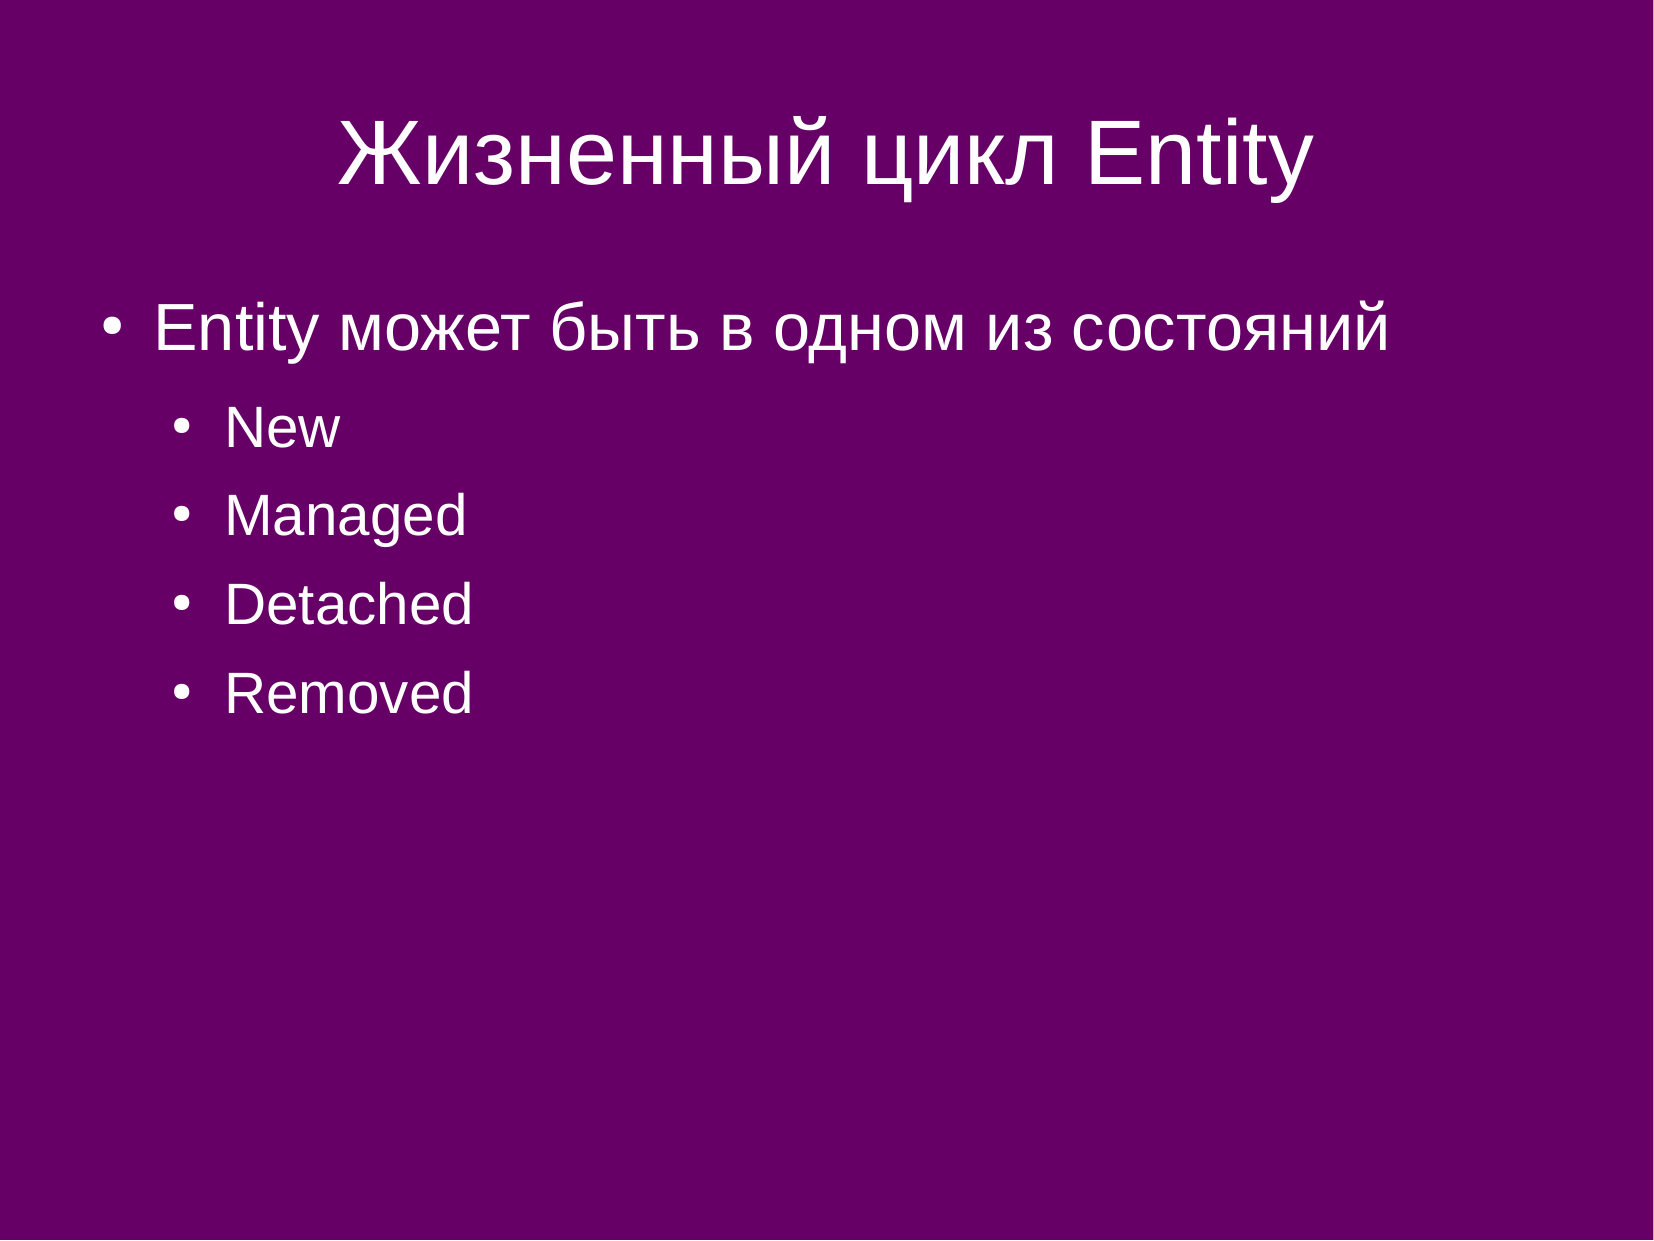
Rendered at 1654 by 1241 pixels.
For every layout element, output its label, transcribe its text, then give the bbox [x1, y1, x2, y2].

list Entity может быть в одном из состояний New Managed Detached Removed [82, 290, 1571, 1010]
title Жизненный цикл Entity [82, 49, 1571, 257]
